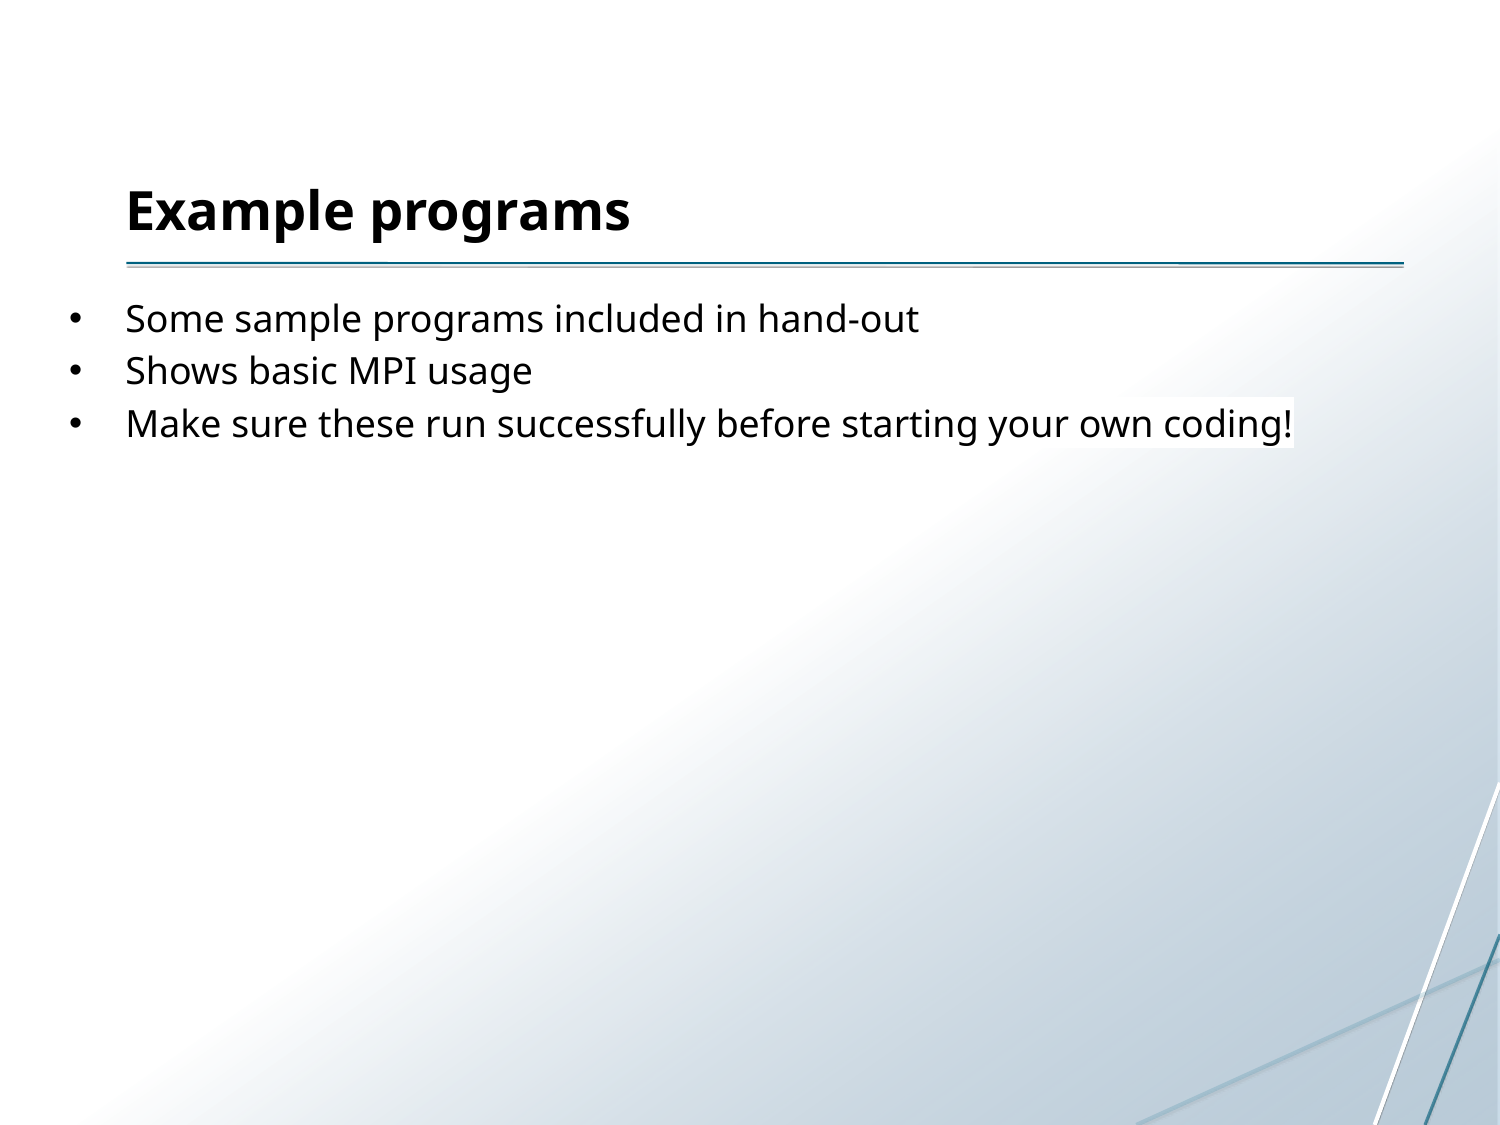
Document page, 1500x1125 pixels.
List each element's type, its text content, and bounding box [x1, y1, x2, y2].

title Example programs [109, 49, 1403, 249]
list Some sample programs included in hand-out Shows basic MPI usage Make sure these run successfully before starting your own coding! [54, 287, 1404, 1005]
